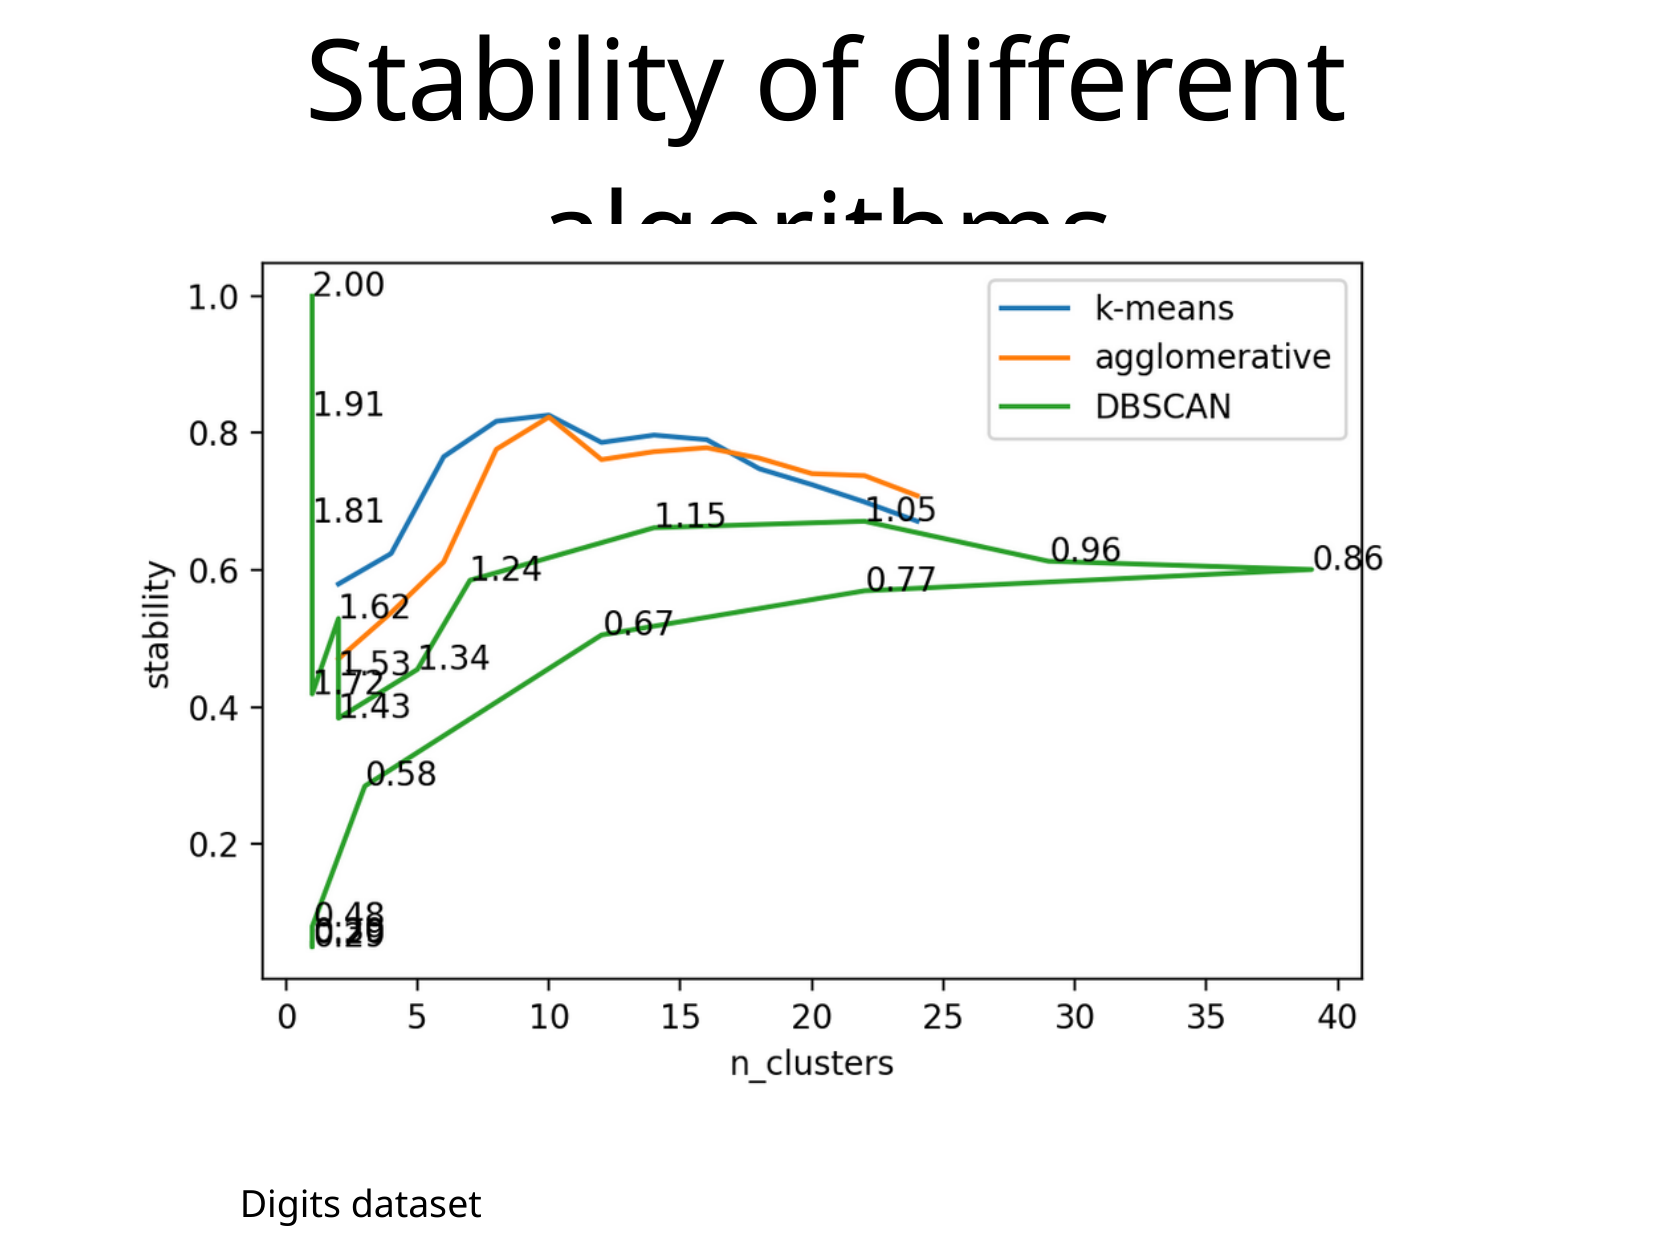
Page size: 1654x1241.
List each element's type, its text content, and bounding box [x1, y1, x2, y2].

picture [120, 224, 1403, 1111]
title Stability of different algorithms [82, 49, 1571, 257]
text_box Digits dataset [225, 1170, 991, 1223]
